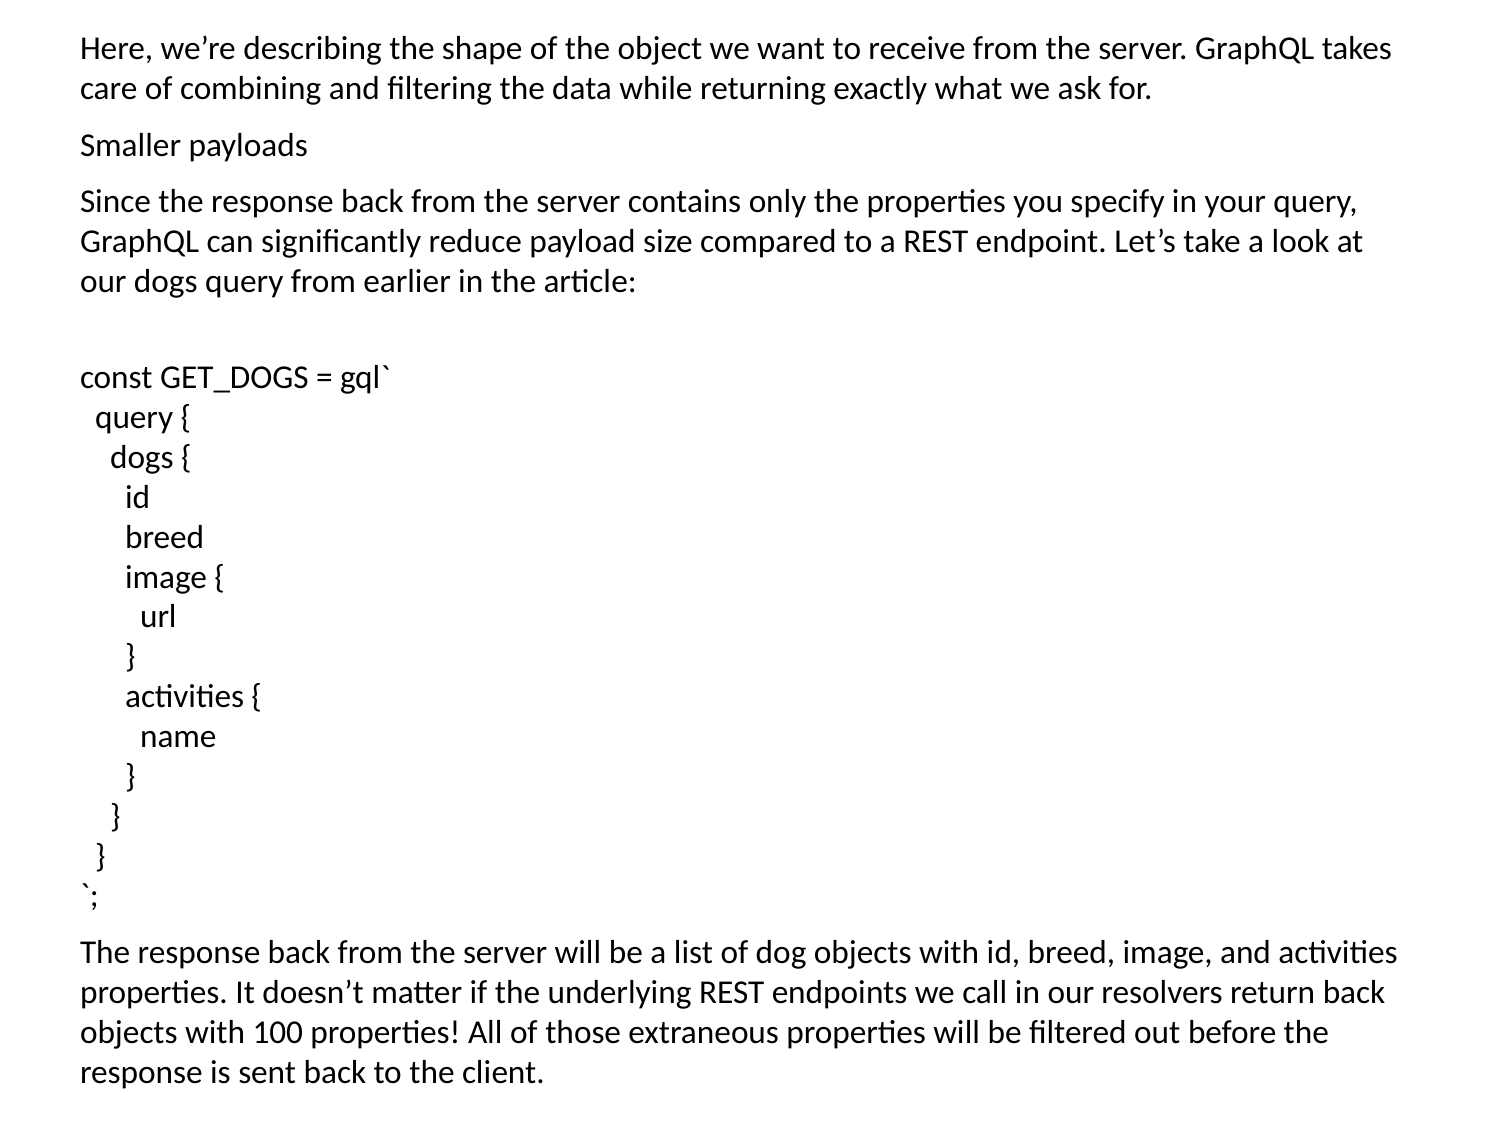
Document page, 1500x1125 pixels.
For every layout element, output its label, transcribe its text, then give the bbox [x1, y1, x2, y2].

list Here, we’re describing the shape of the object we want to receive from the server. GraphQL takes care of combining and filtering the data while returning exactly what we ask for. Smaller payloads Since the response back from the server contains only the properties you specify in your query, GraphQL can significantly reduce payload size compared to a REST endpoint. Let’s take a look at our dogs query from earlier in the article: const GET_DOGS = gql` query { dogs { id breed image { url } activities { name } } } `; The response back from the server will be a list of dog objects with id, breed, image, and activities properties. It doesn’t matter if the underlying REST endpoints we call in our resolvers return back objects with 100 properties! All of those extraneous properties will be filtered out before the response is sent back to the client. [64, 19, 1426, 1125]
